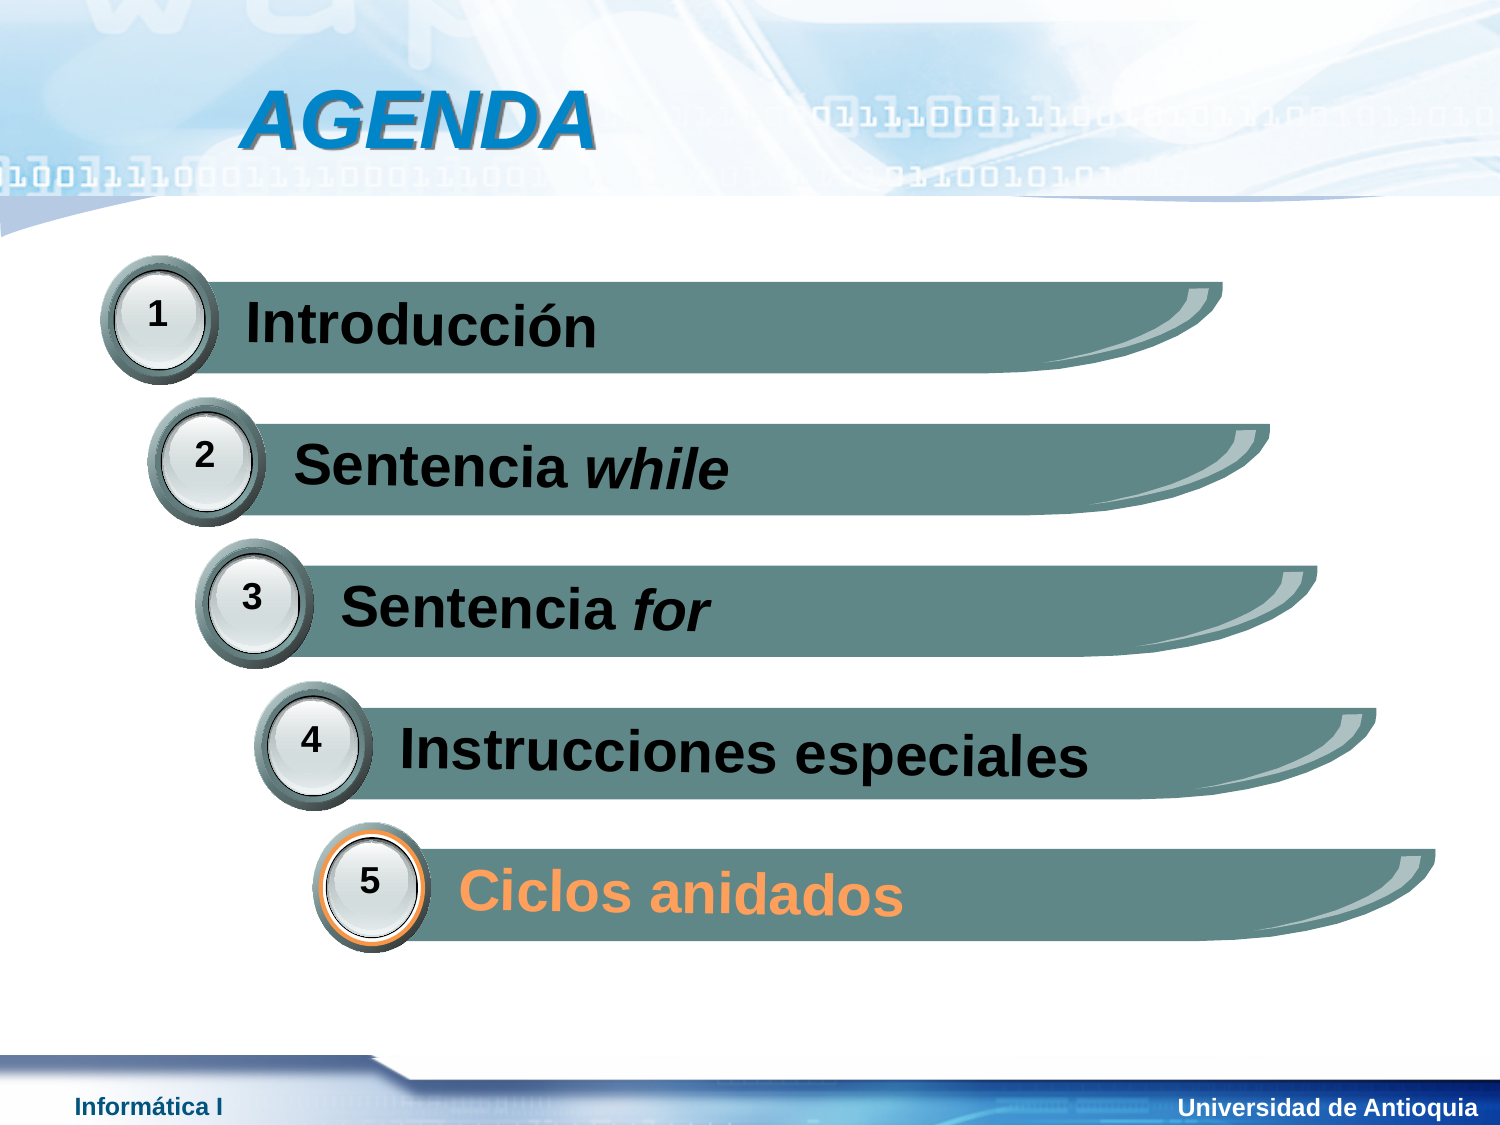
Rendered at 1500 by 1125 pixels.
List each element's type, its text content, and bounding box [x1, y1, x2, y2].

text_box [601, 281, 1223, 359]
text_box 4 [275, 700, 350, 774]
text_box [147, 397, 1038, 527]
text_box [756, 707, 1377, 790]
text_box 3 [216, 558, 291, 632]
picture [0, 1055, 1500, 1125]
text_box [254, 681, 1149, 811]
text_box Ciclos anidados [443, 844, 1330, 942]
text_box [312, 822, 1200, 953]
text_box 2 [169, 416, 243, 490]
text_box Instrucciones especiales [384, 702, 1248, 800]
text_box [662, 423, 1270, 510]
text_box [814, 848, 1436, 926]
text_box 1 [121, 274, 196, 348]
text_box Sentencia for [325, 560, 1189, 658]
text_box [100, 255, 996, 385]
text_box Introducción [230, 276, 1117, 375]
text_box Sentencia while [278, 418, 1117, 516]
picture [0, 0, 1500, 196]
text_box [728, 565, 1318, 647]
title AGENDA [224, 57, 1438, 150]
text_box 5 [334, 842, 408, 916]
text_box [195, 538, 1089, 669]
